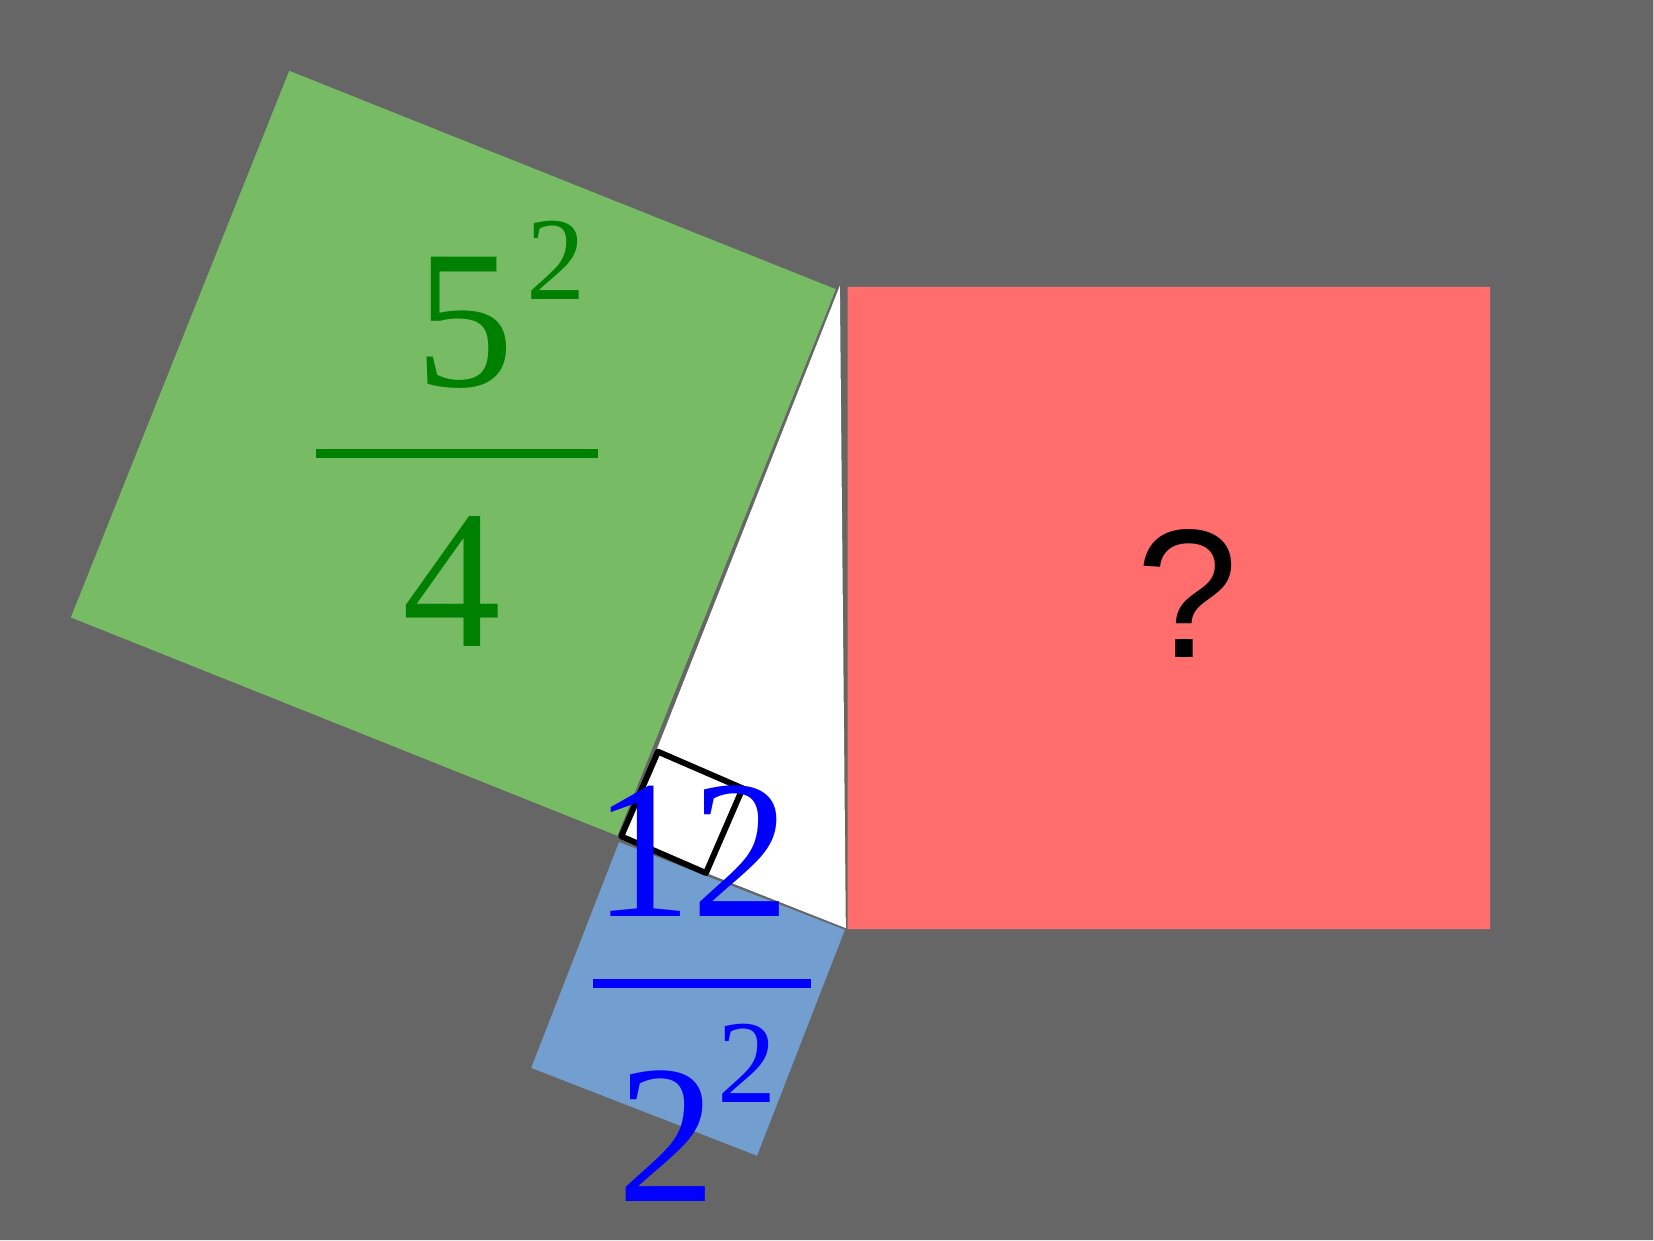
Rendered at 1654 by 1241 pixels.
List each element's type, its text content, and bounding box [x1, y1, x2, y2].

chart [254, 188, 650, 686]
chart [531, 743, 863, 1241]
text_box ? [1122, 484, 1385, 790]
text_box [0, 0, 1654, 1241]
